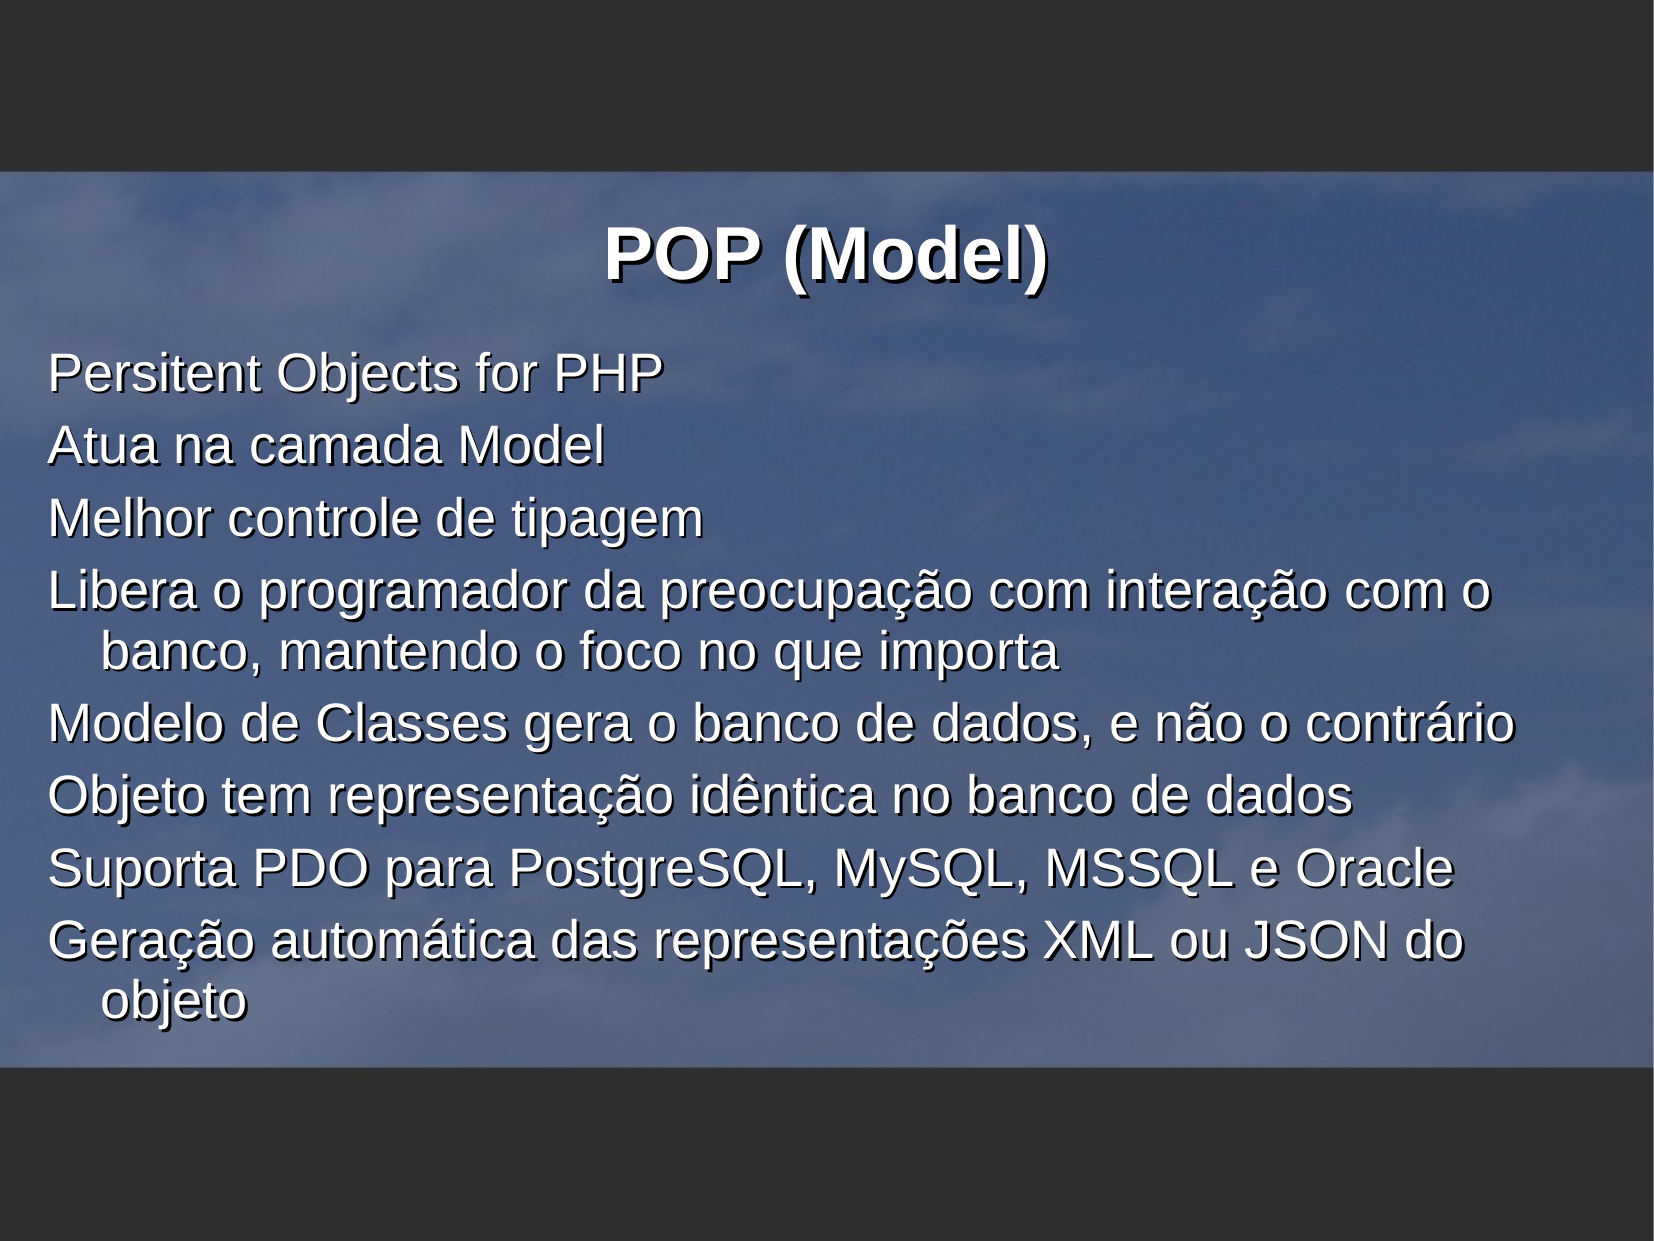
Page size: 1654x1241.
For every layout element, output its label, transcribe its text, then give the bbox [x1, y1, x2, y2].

list Persitent Objects for PHP Atua na camada Model Melhor controle de tipagem Libera o programador da preocupação com interação com o banco, mantendo o foco no que importa Modelo de Classes gera o banco de dados, e não o contrário Objeto tem representação idêntica no banco de dados Suporta PDO para PostgreSQL, MySQL, MSSQL e Oracle Geração automática das representações XML ou JSON do objeto [29, 342, 1625, 1031]
picture [0, 0, 1654, 1241]
title POP (Model) [88, 172, 1565, 336]
